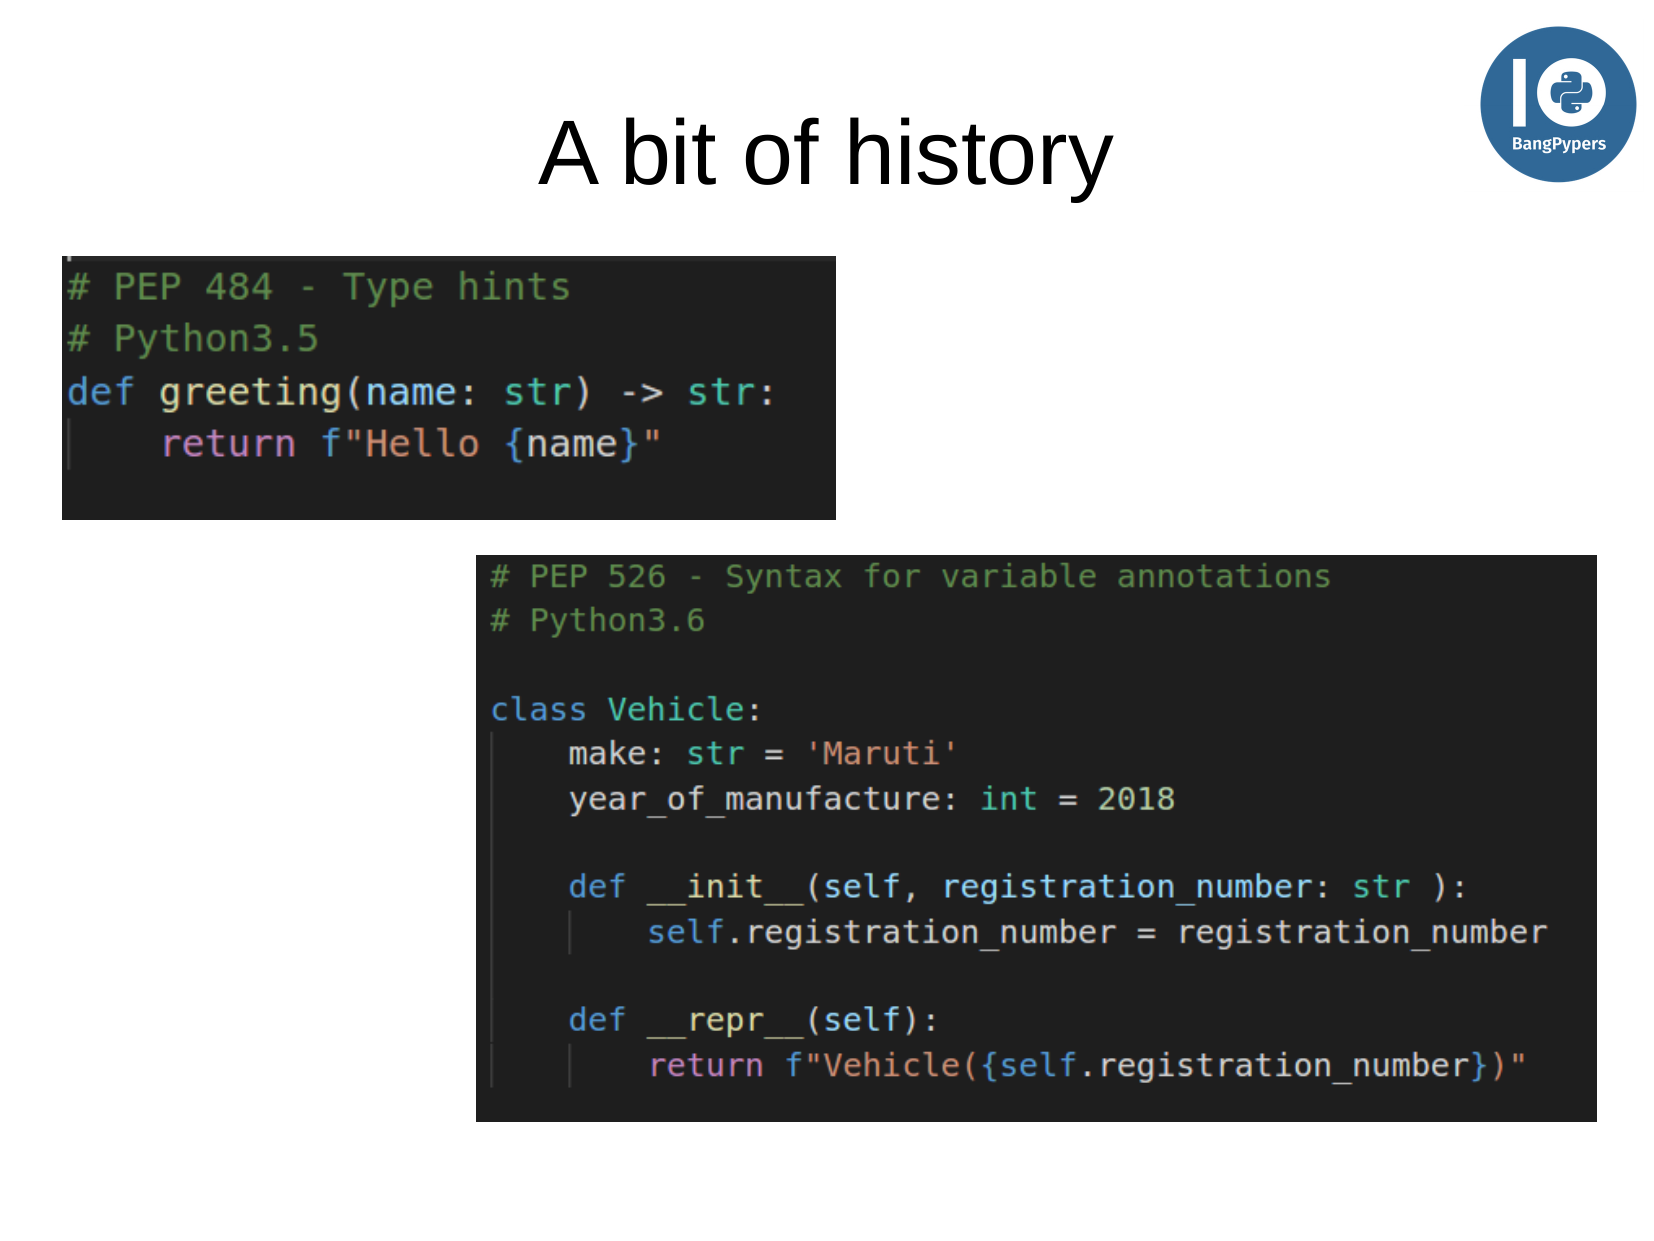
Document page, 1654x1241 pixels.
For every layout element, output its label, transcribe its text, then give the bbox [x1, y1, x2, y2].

title A bit of history [82, 49, 1571, 257]
picture [476, 555, 1597, 1123]
picture [62, 256, 836, 520]
picture [1464, 19, 1644, 192]
